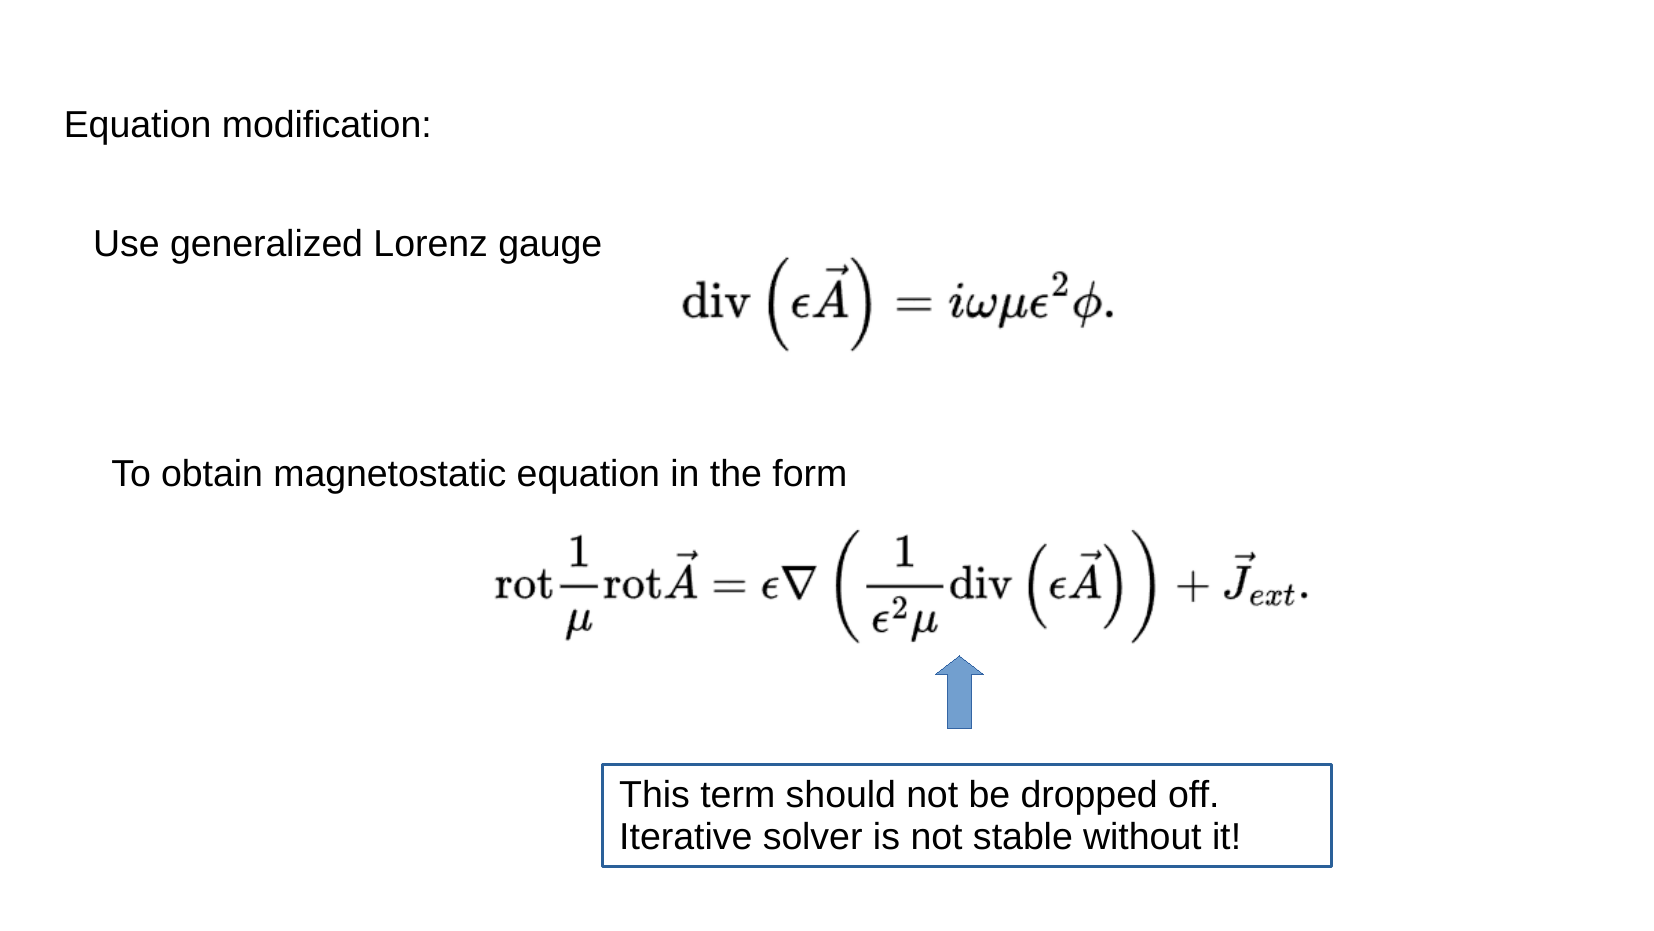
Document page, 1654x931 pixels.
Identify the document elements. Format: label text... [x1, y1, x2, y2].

text_box [935, 655, 984, 729]
text_box Use generalized Lorenz gauge [78, 215, 617, 273]
picture [643, 229, 1135, 359]
picture [421, 493, 1349, 662]
text_box Equation modification: [49, 96, 458, 154]
text_box To obtain magnetostatic equation in the form [96, 445, 863, 503]
text_box This term should not be dropped off. Iterative solver is not stable without it! [602, 764, 1332, 867]
